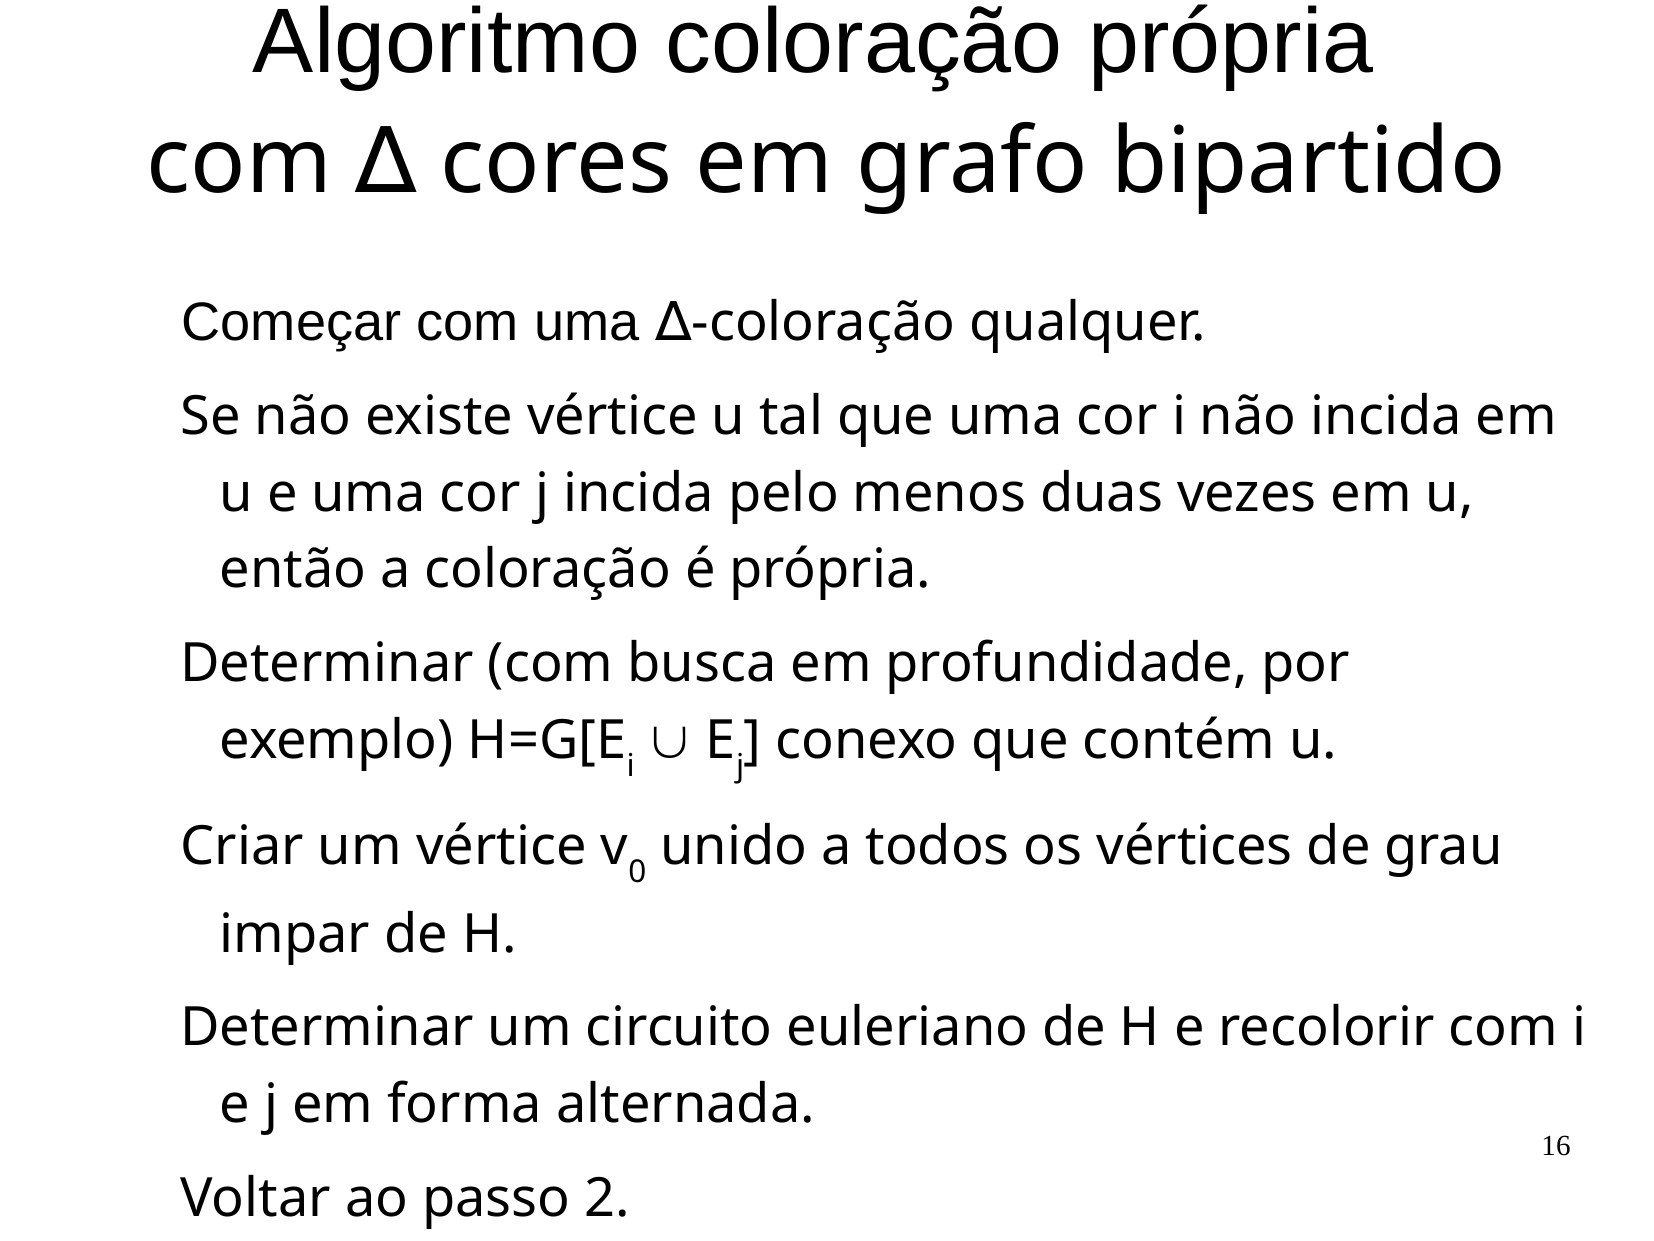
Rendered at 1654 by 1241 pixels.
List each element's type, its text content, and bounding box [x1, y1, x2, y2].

list Começar com uma ∆-coloração qualquer. Se não existe vértice u tal que uma cor i não incida em u e uma cor j incida pelo menos duas vezes em u, então a coloração é própria. Determinar (com busca em profundidade, por exemplo) H=G[Ei  Ej] conexo que contém u. Criar um vértice v0 unido a todos os vértices de grau impar de H. Determinar um circuito euleriano de H e recolorir com i e j em forma alternada. Voltar ao passo 2. [148, 281, 1595, 1228]
title Algoritmo coloração própria com ∆ cores em grafo bipartido [29, 0, 1625, 212]
